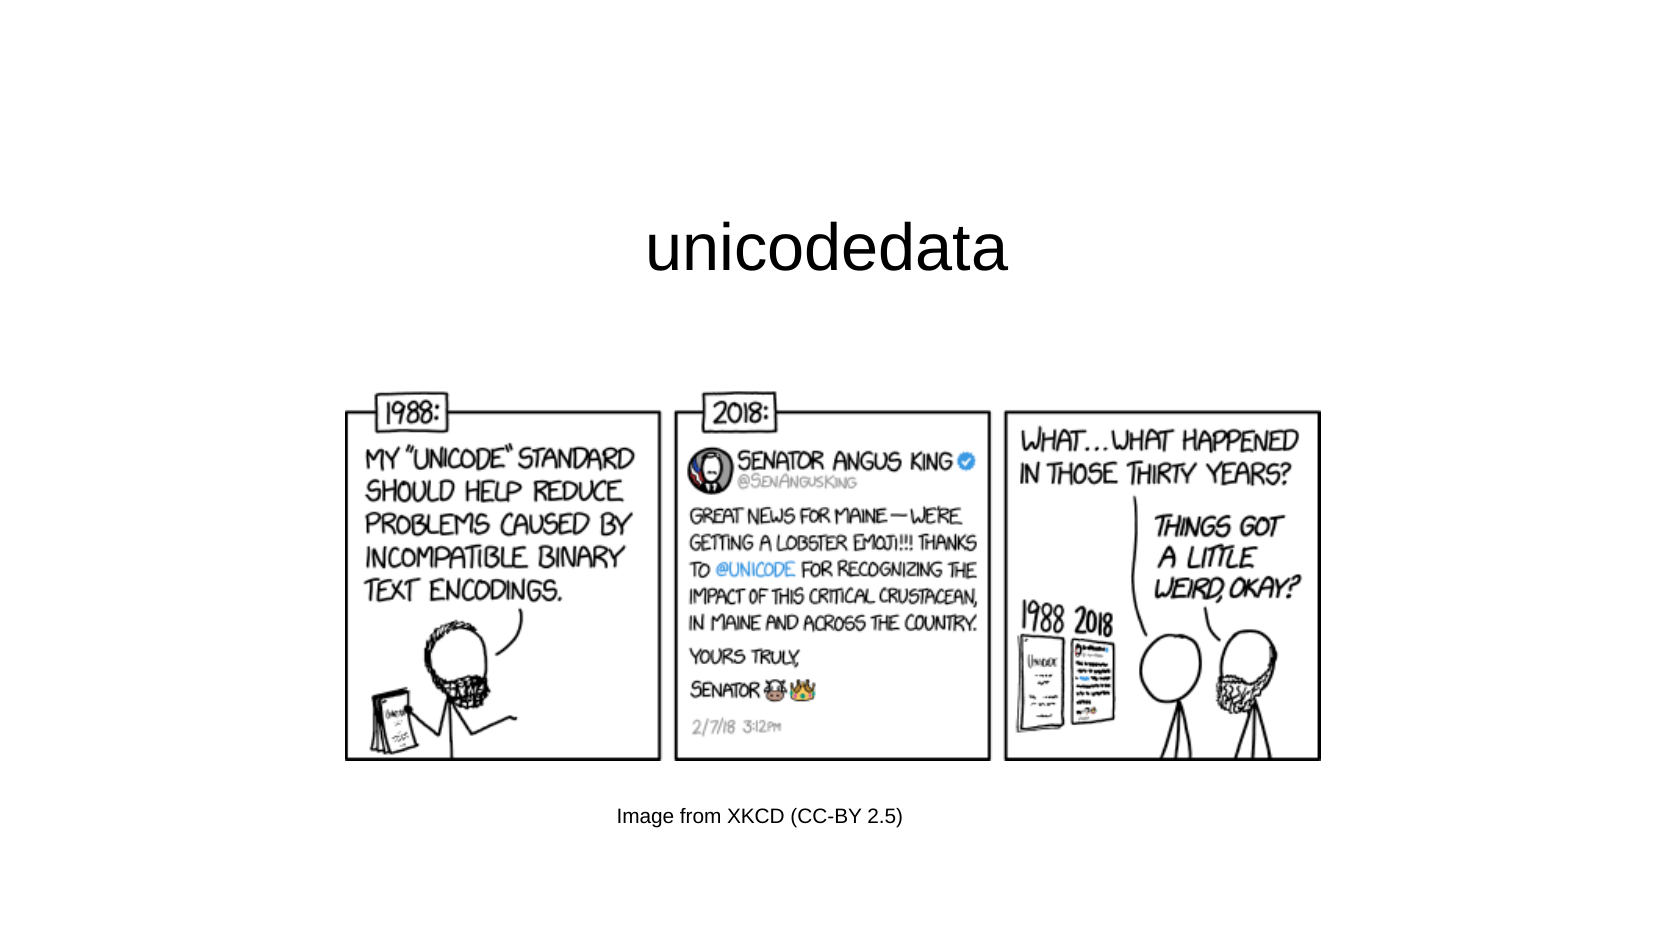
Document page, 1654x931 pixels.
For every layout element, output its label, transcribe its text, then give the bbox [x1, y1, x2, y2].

picture [345, 387, 1321, 761]
subtitle unicodedata [82, 0, 1571, 506]
text_box Image from XKCD (CC-BY 2.5) [601, 797, 977, 843]
